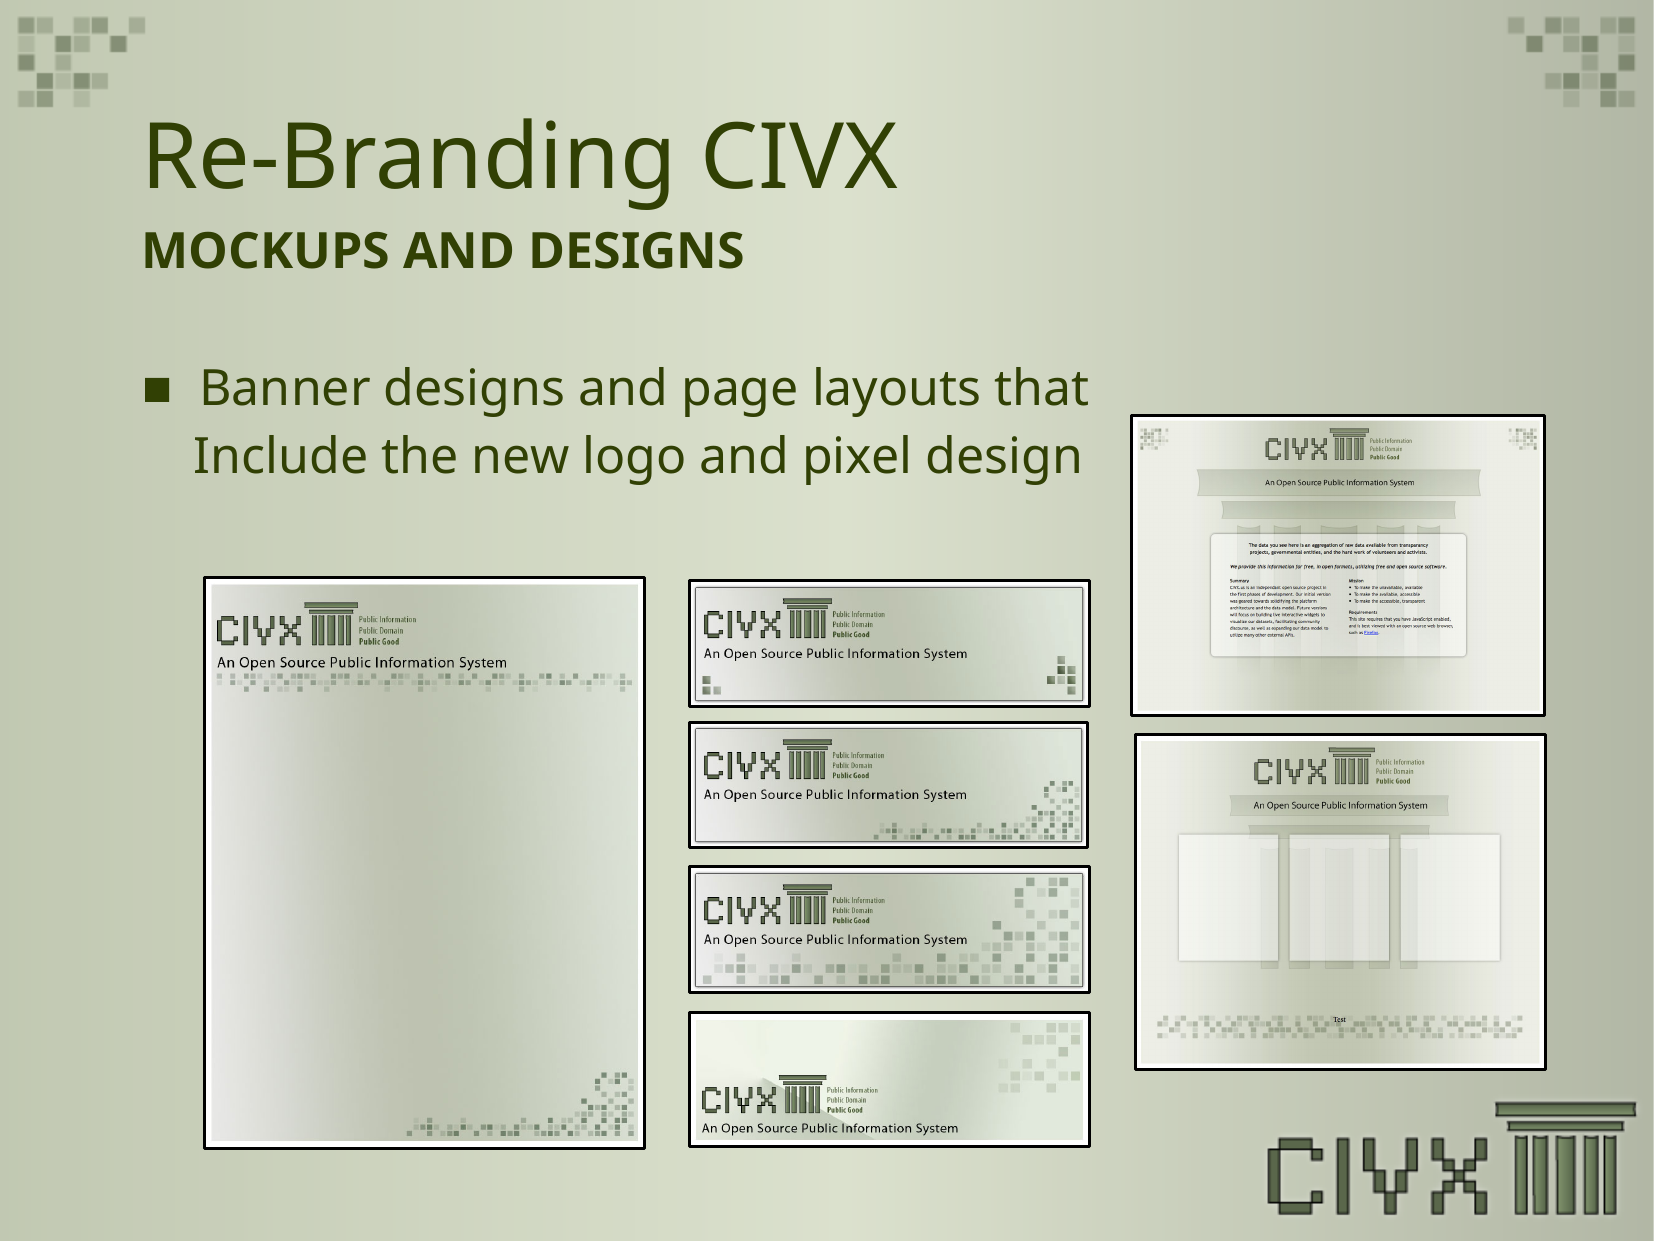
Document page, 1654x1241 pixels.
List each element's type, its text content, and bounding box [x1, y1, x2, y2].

subtitle MOCKUPS AND DESIGNS n Banner designs and page layouts that Include the new logo and pixel design [141, 285, 1630, 1102]
picture [0, 0, 1654, 1241]
title Re-Branding CIVX [141, 56, 1630, 250]
